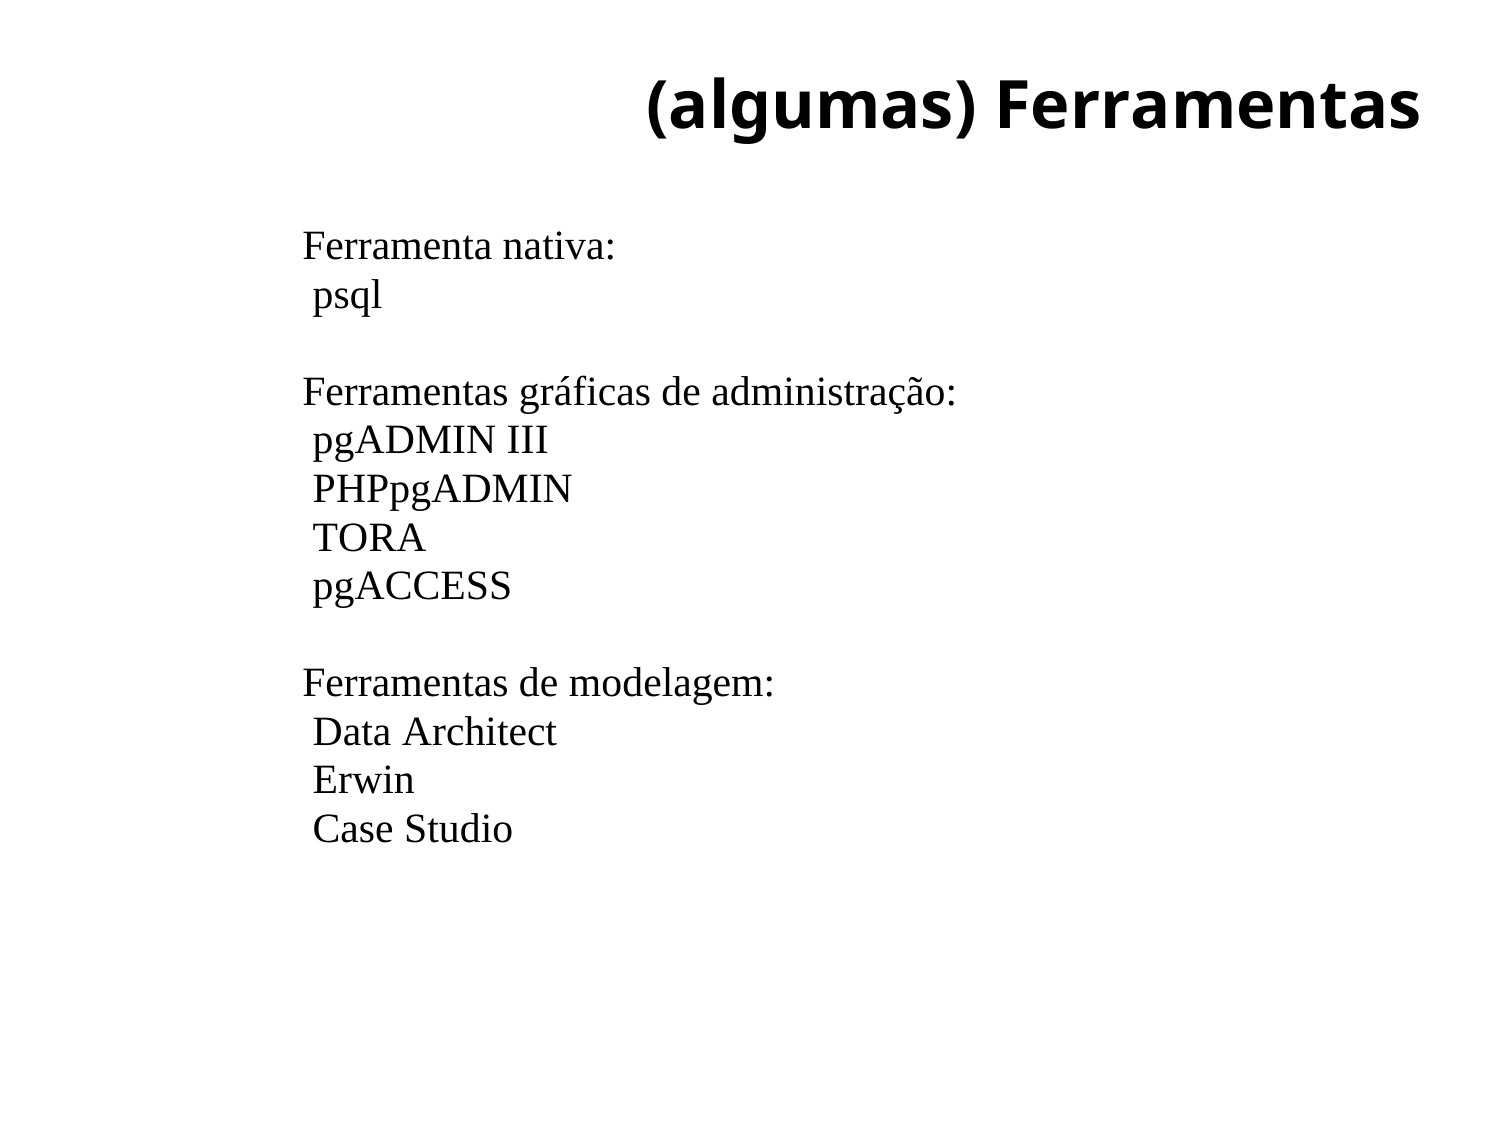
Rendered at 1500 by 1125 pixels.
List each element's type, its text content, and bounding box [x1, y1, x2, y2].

text_box (algumas) Ferramentas [474, 50, 1438, 152]
text_box Ferramenta nativa: psql Ferramentas gráficas de administração: pgADMIN III PHPpgADMIN TORA pgACCESS Ferramentas de modelagem: Data Architect Erwin Case Studio [287, 212, 1413, 915]
